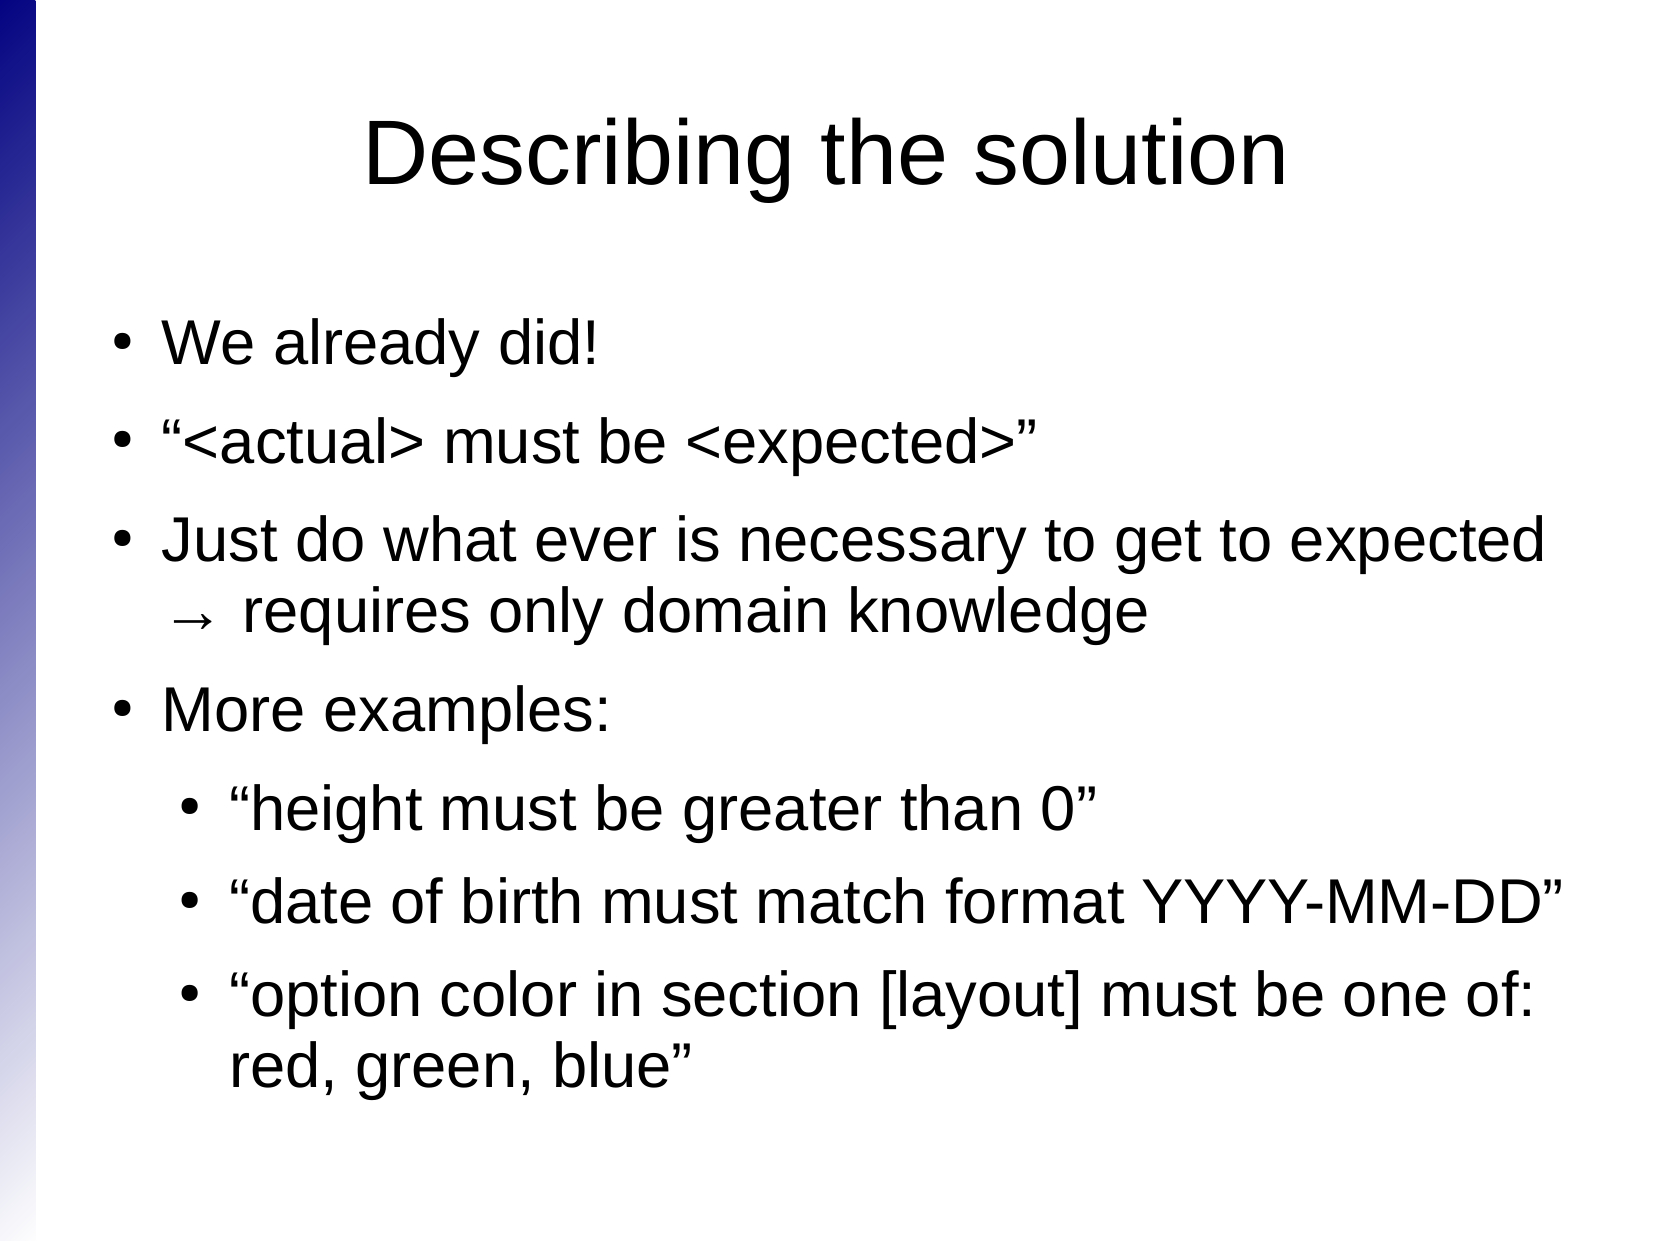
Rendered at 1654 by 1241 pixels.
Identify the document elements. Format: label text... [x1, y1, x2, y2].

list We already did! “<actual> must be <expected>” Just do what ever is necessary to get to expected → requires only domain knowledge More examples: “height must be greater than 0” “date of birth must match format YYYY-MM-DD” “option color in section [layout] must be one of: red, green, blue” [94, 307, 1583, 1111]
title Describing the solution [82, 49, 1571, 257]
